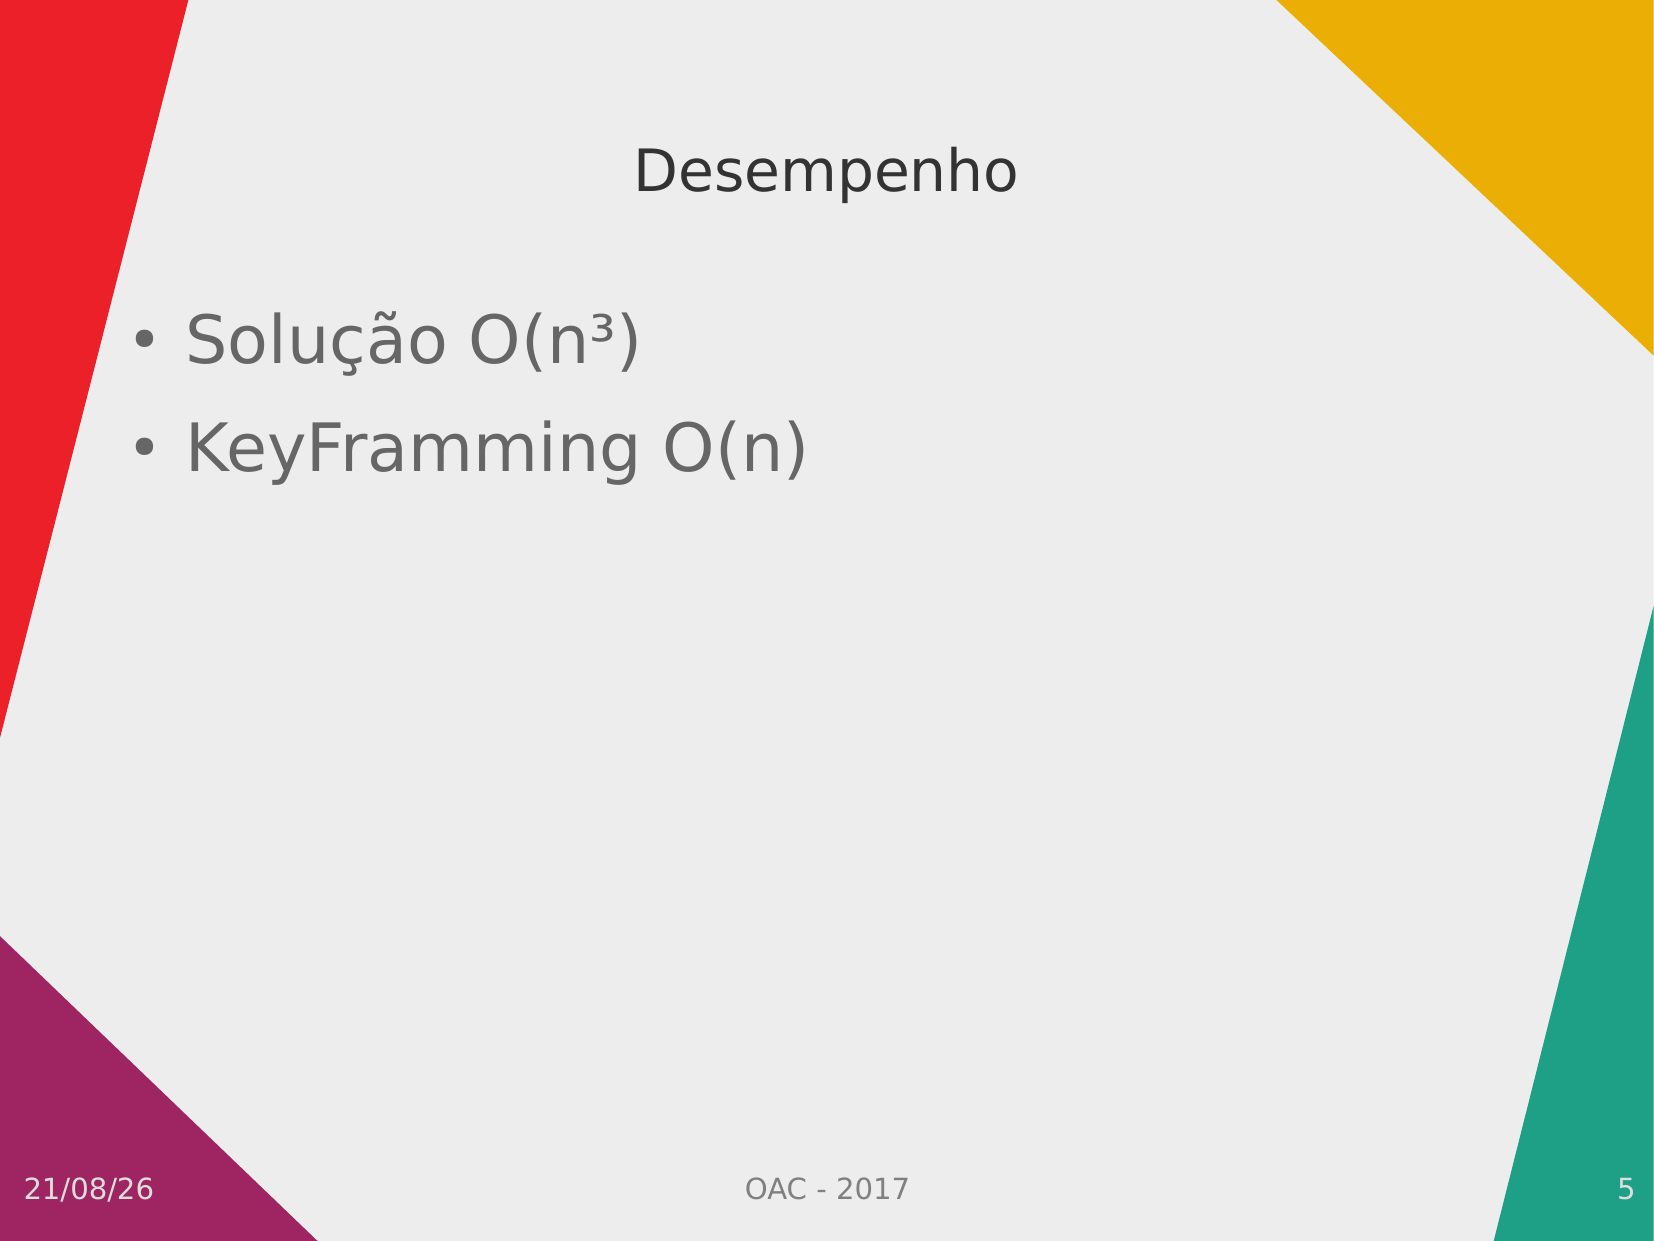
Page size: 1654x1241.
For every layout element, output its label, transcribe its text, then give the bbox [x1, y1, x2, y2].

title Desempenho [114, 73, 1539, 271]
list Solução O(n³) KeyFramming O(n) [114, 302, 1539, 1033]
